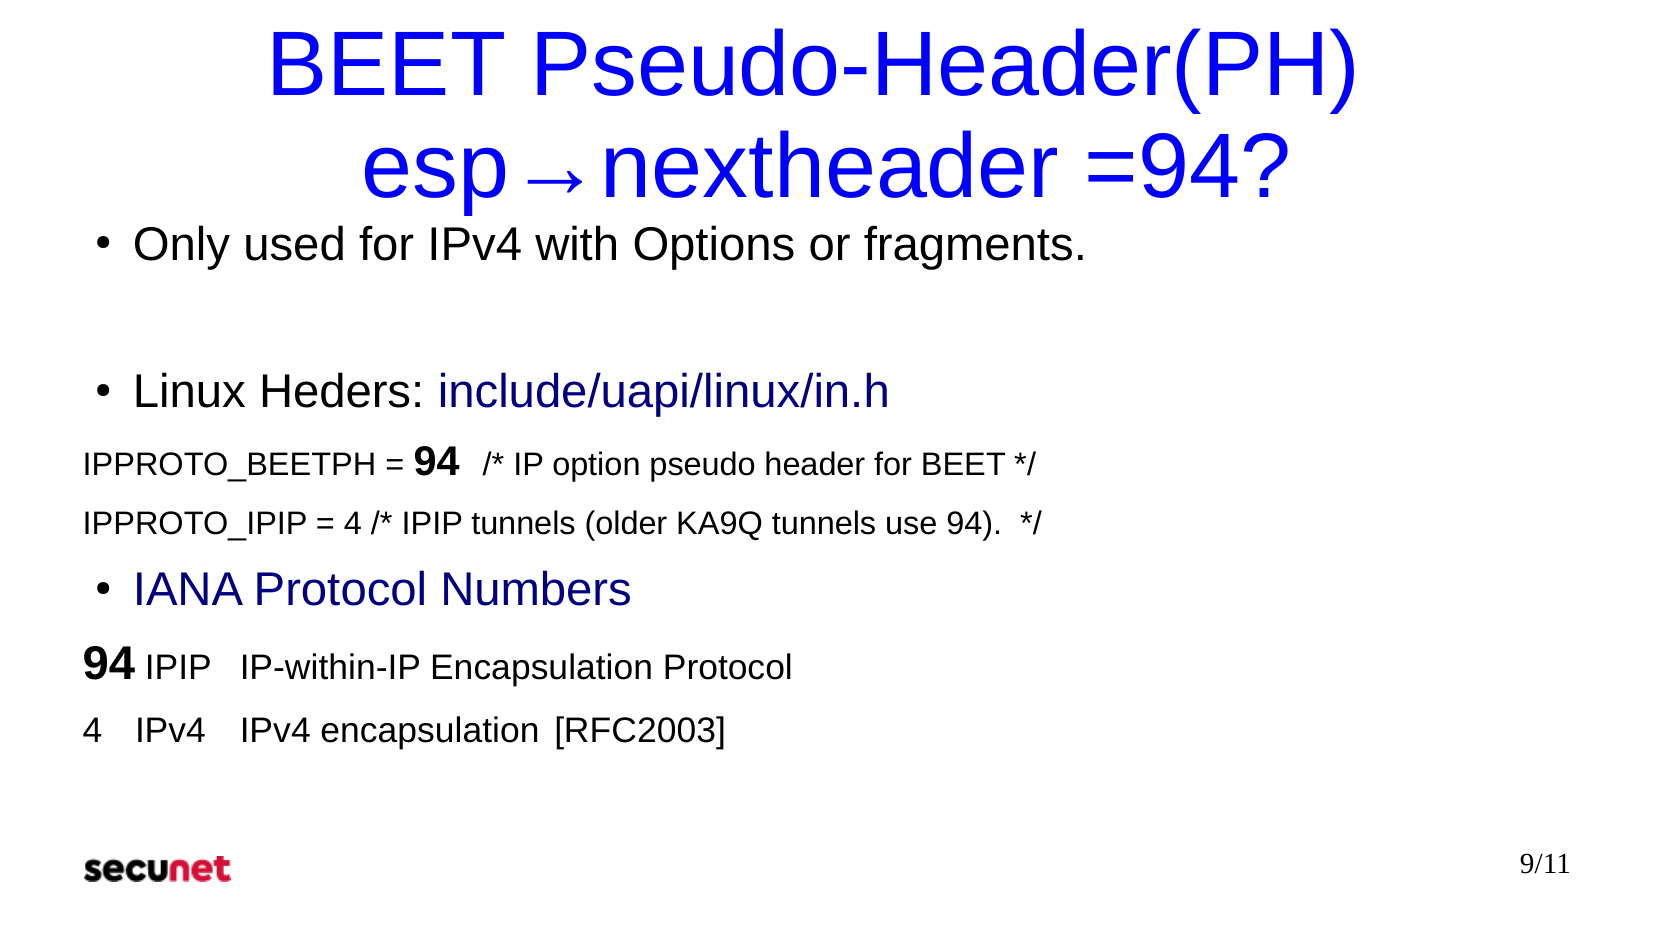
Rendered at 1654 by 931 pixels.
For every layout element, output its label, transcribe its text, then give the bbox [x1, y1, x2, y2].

list Only used for IPv4 with Options or fragments. Linux Heders: include/uapi/linux/in.h IPPROTO_BEETPH = 94 /* IP option pseudo header for BEET */ IPPROTO_IPIP = 4 /* IPIP tunnels (older KA9Q tunnels use 94). */ IANA Protocol Numbers 94 IPIP IP-within-IP Encapsulation Protocol 4 IPv4 IPv4 encapsulation [RFC2003] [82, 217, 1571, 758]
title BEET Pseudo-Header(PH) esp→nextheader =94? [82, 12, 1571, 217]
picture [84, 856, 231, 882]
